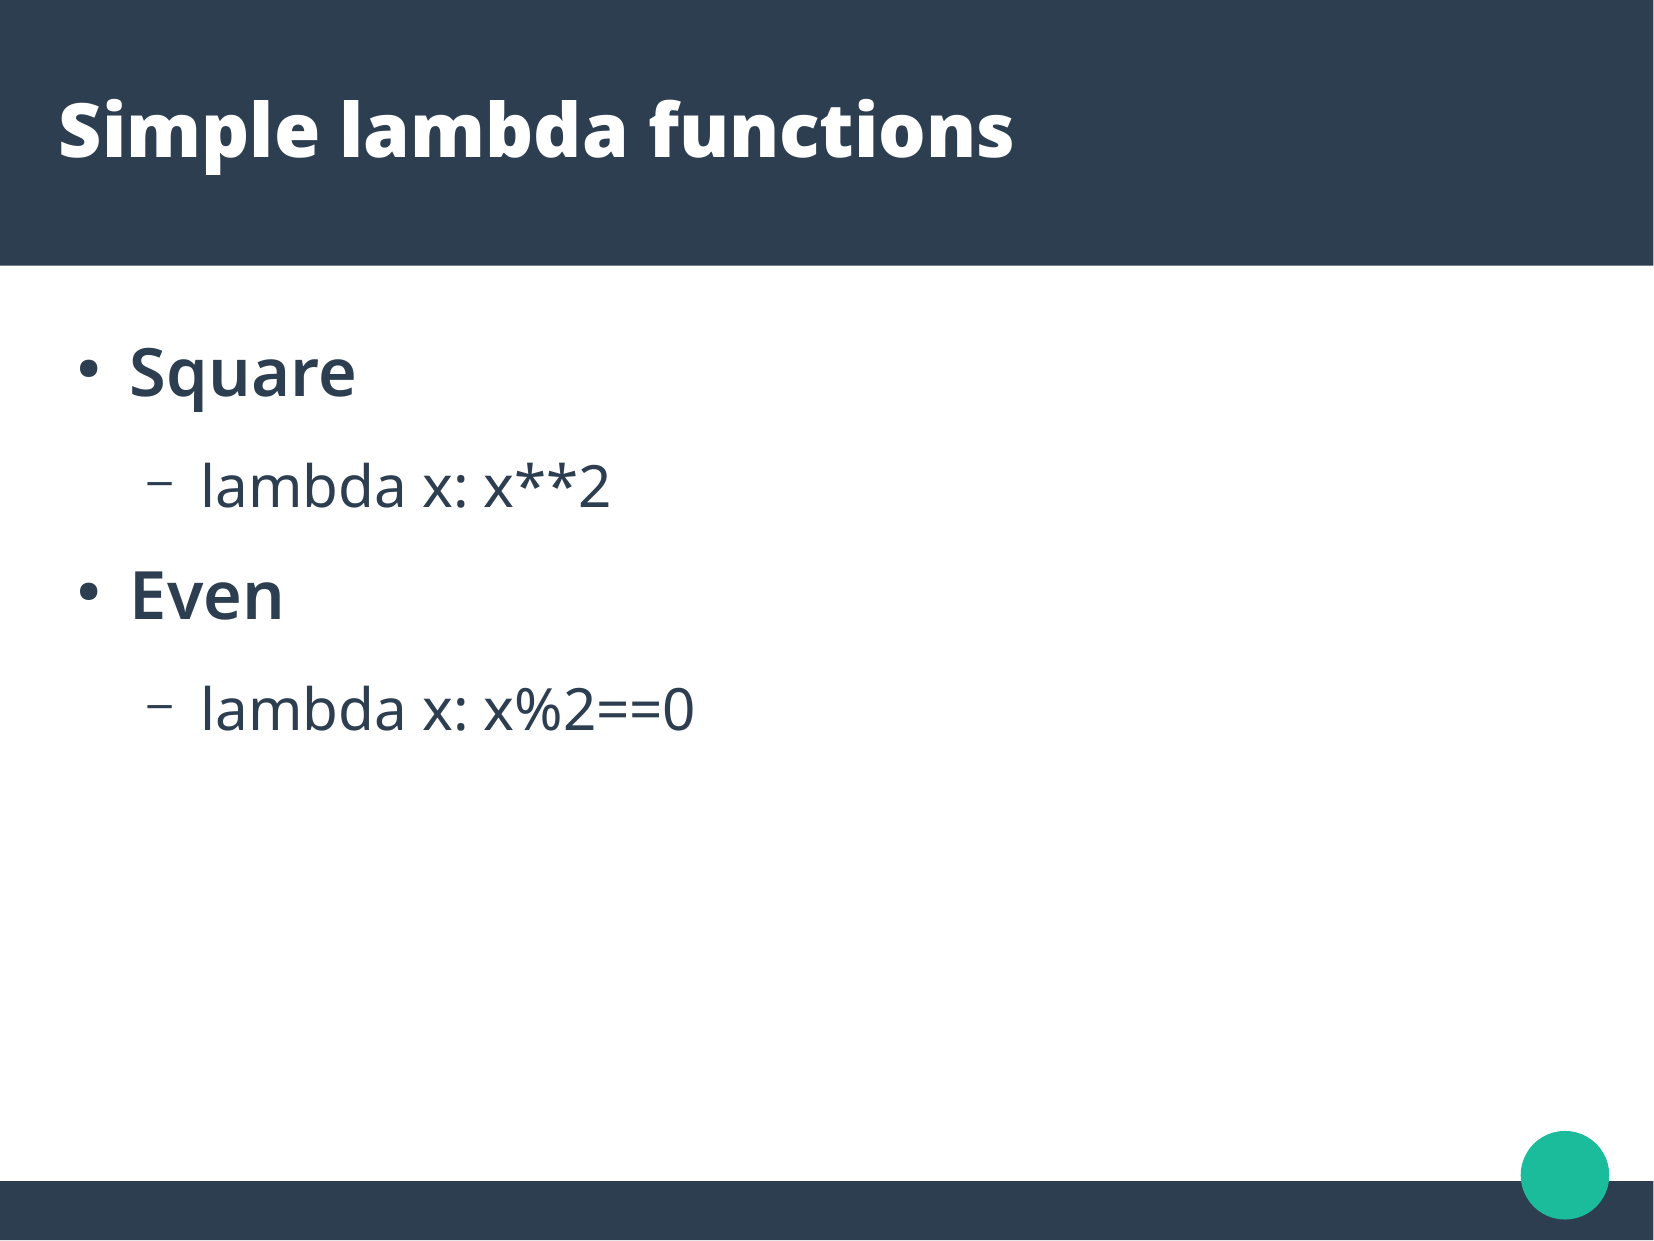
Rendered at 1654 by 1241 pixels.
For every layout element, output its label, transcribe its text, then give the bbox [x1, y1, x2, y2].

title Simple lambda functions [59, 49, 1595, 207]
list Square lambda x: x**2 Even lambda x: x%2==0 [59, 324, 1595, 1152]
